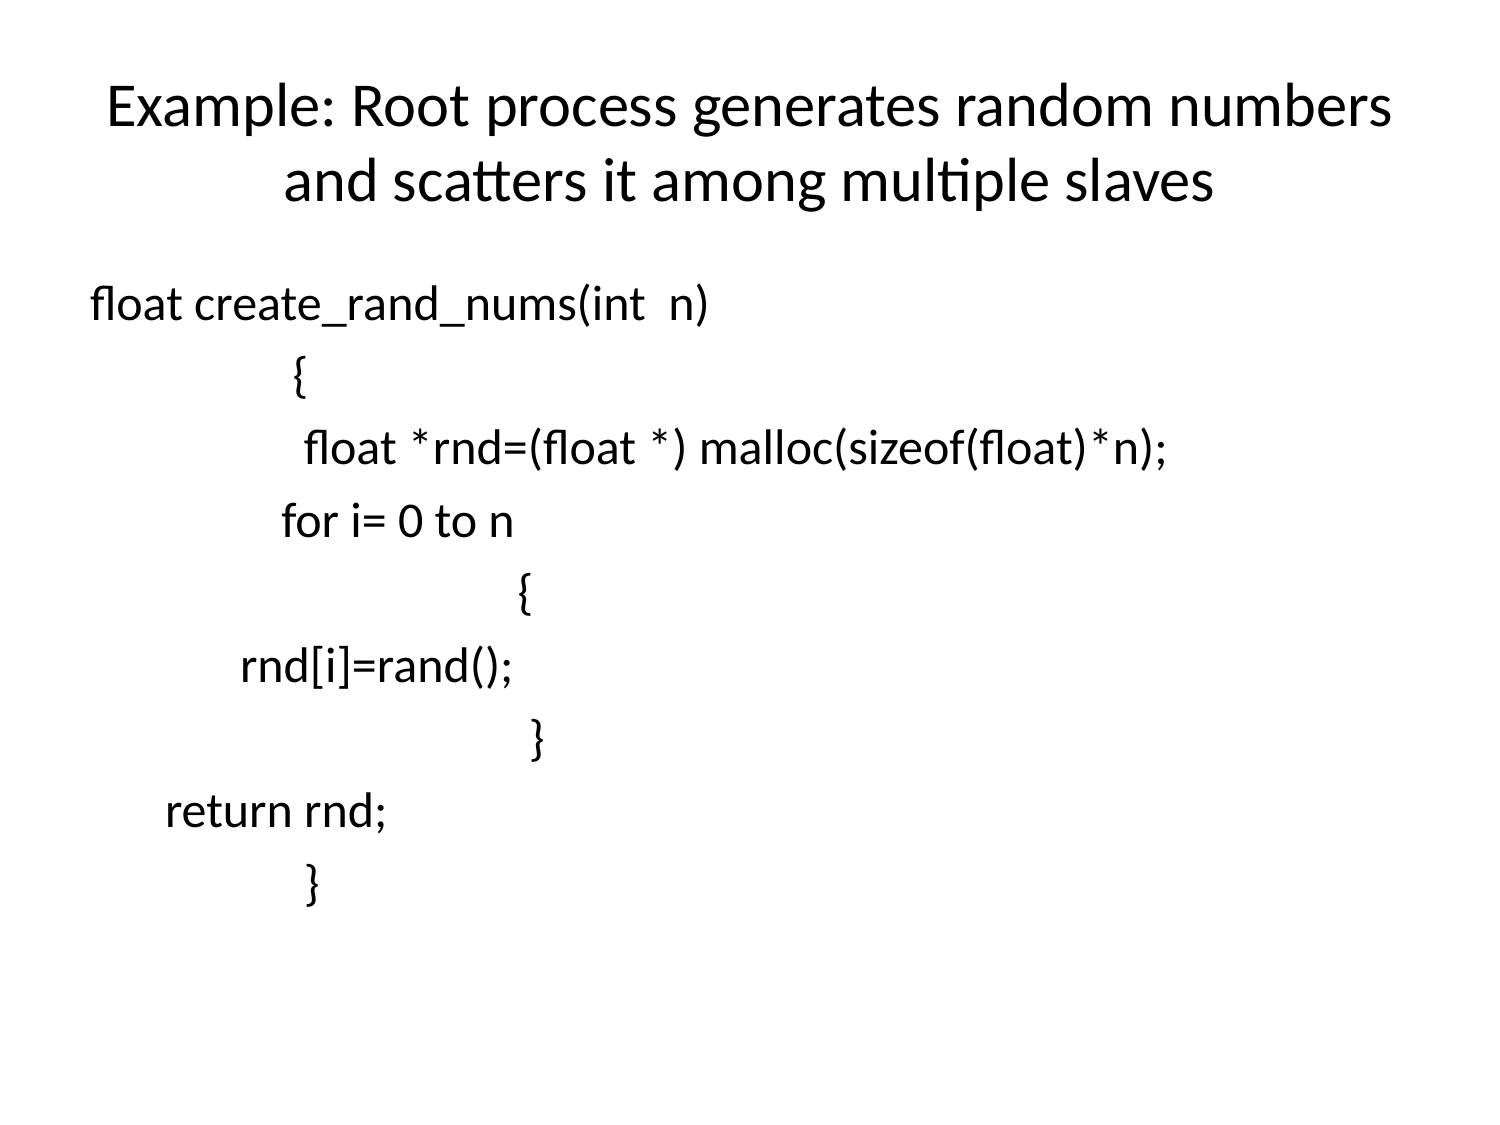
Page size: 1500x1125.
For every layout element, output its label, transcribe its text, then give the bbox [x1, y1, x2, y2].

title Example: Root process generates random numbers and scatters it among multiple slaves [75, 45, 1426, 233]
list float create_rand_nums(int n) { float *rnd=(float *) malloc(sizeof(float)*n); for i= 0 to n { rnd[i]=rand(); } return rnd; } [75, 262, 1426, 1005]
